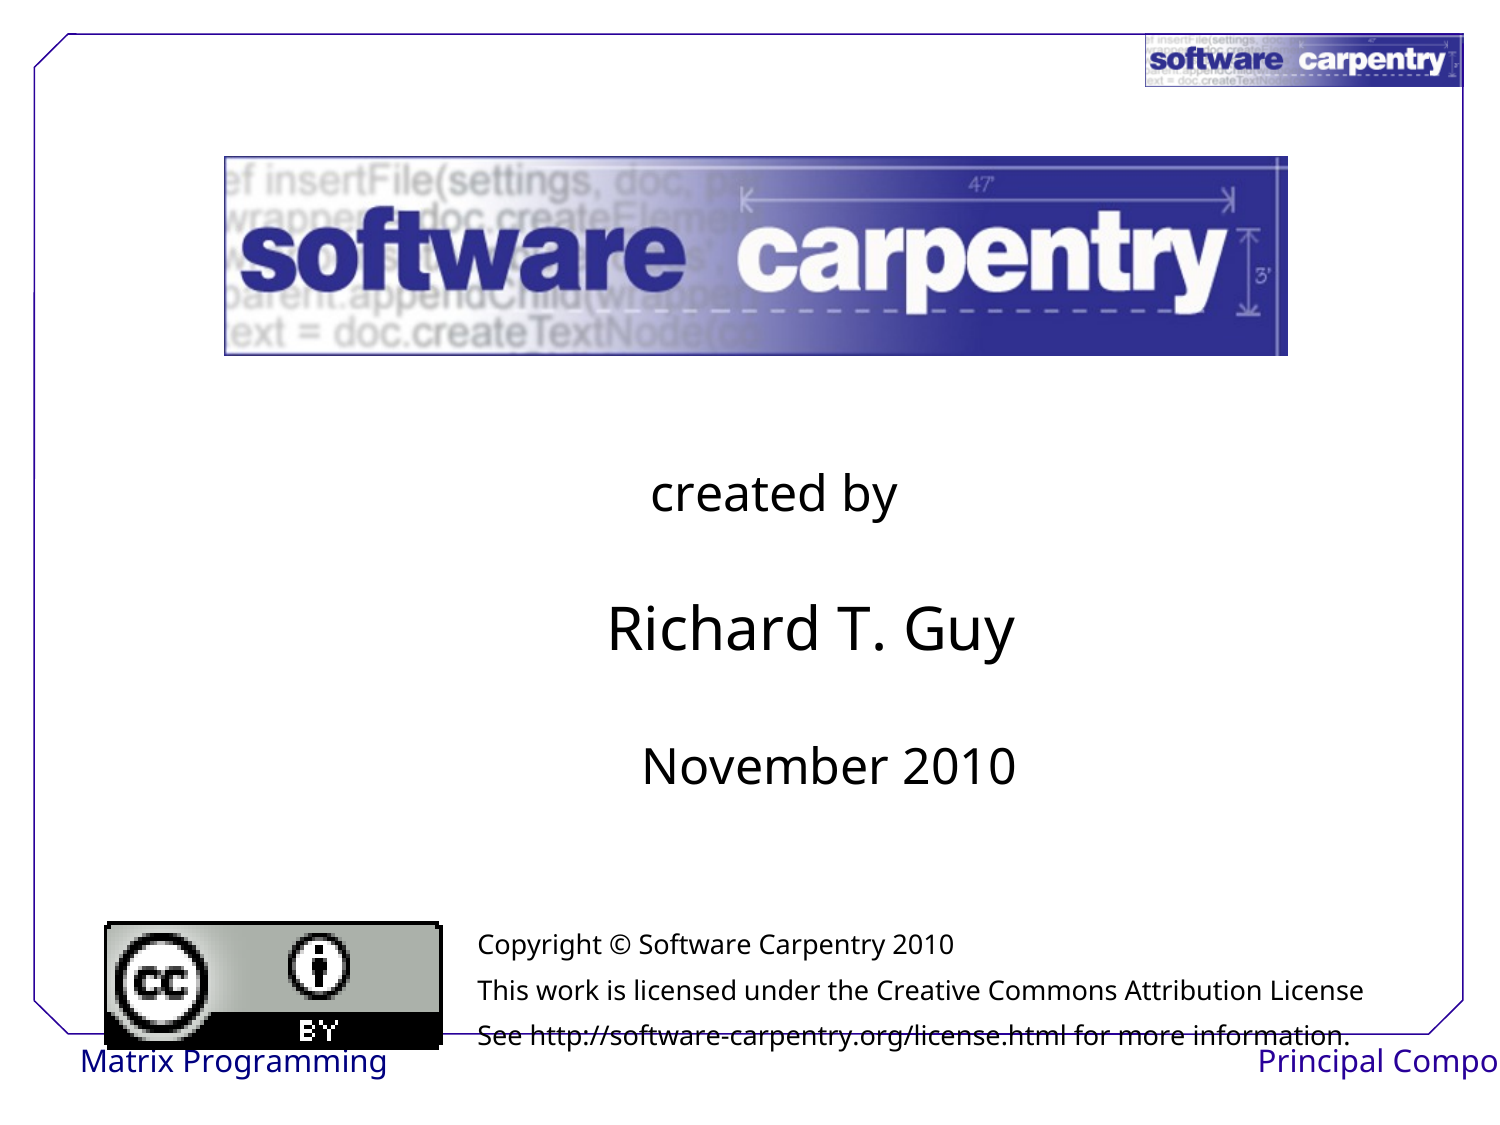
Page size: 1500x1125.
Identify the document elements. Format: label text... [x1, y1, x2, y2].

text_box created by [637, 453, 875, 527]
text_box Copyright © Software Carpentry 2010 This work is licensed under the Creative Commons Attribution License See http://software-carpentry.org/license.html for more information. [463, 920, 1428, 1056]
text_box November 2010 [627, 726, 884, 801]
picture [104, 921, 443, 1050]
picture [224, 156, 1288, 356]
picture [1145, 33, 1464, 87]
text_box Richard T. Guy [592, 581, 920, 670]
